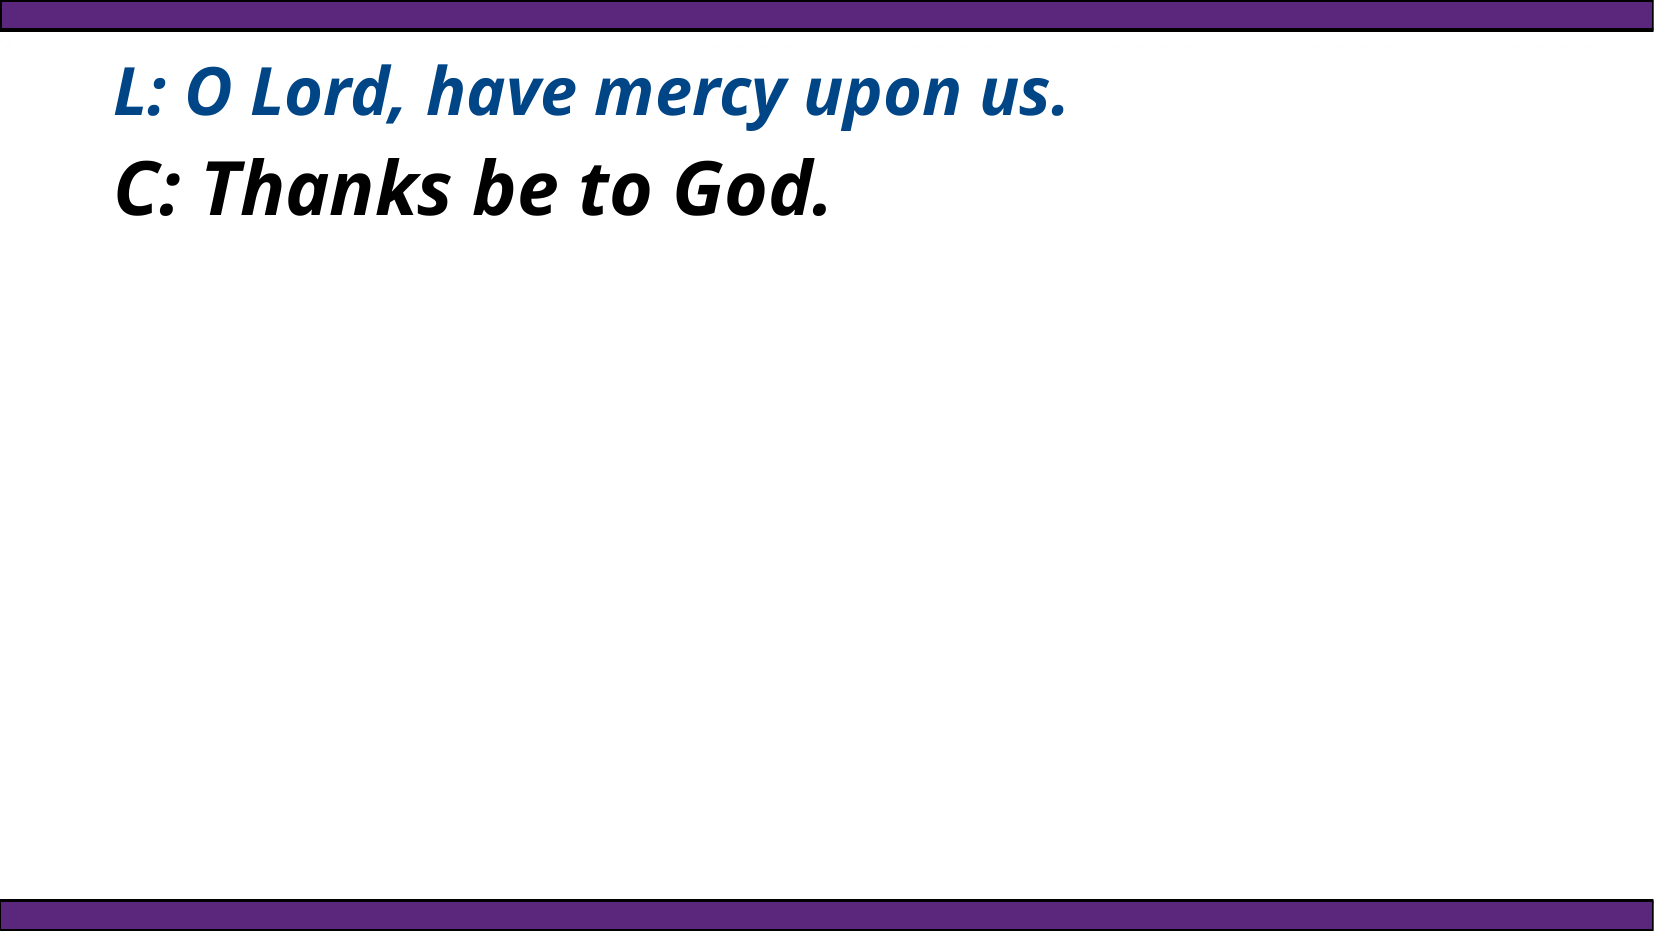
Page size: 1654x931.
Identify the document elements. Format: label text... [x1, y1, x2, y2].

text_box [0, 0, 1654, 31]
picture [0, 31, 1654, 900]
text_box [0, 900, 1654, 931]
text_box L: O Lord, have mercy upon us. C: Thanks be to God. [98, 36, 1591, 286]
